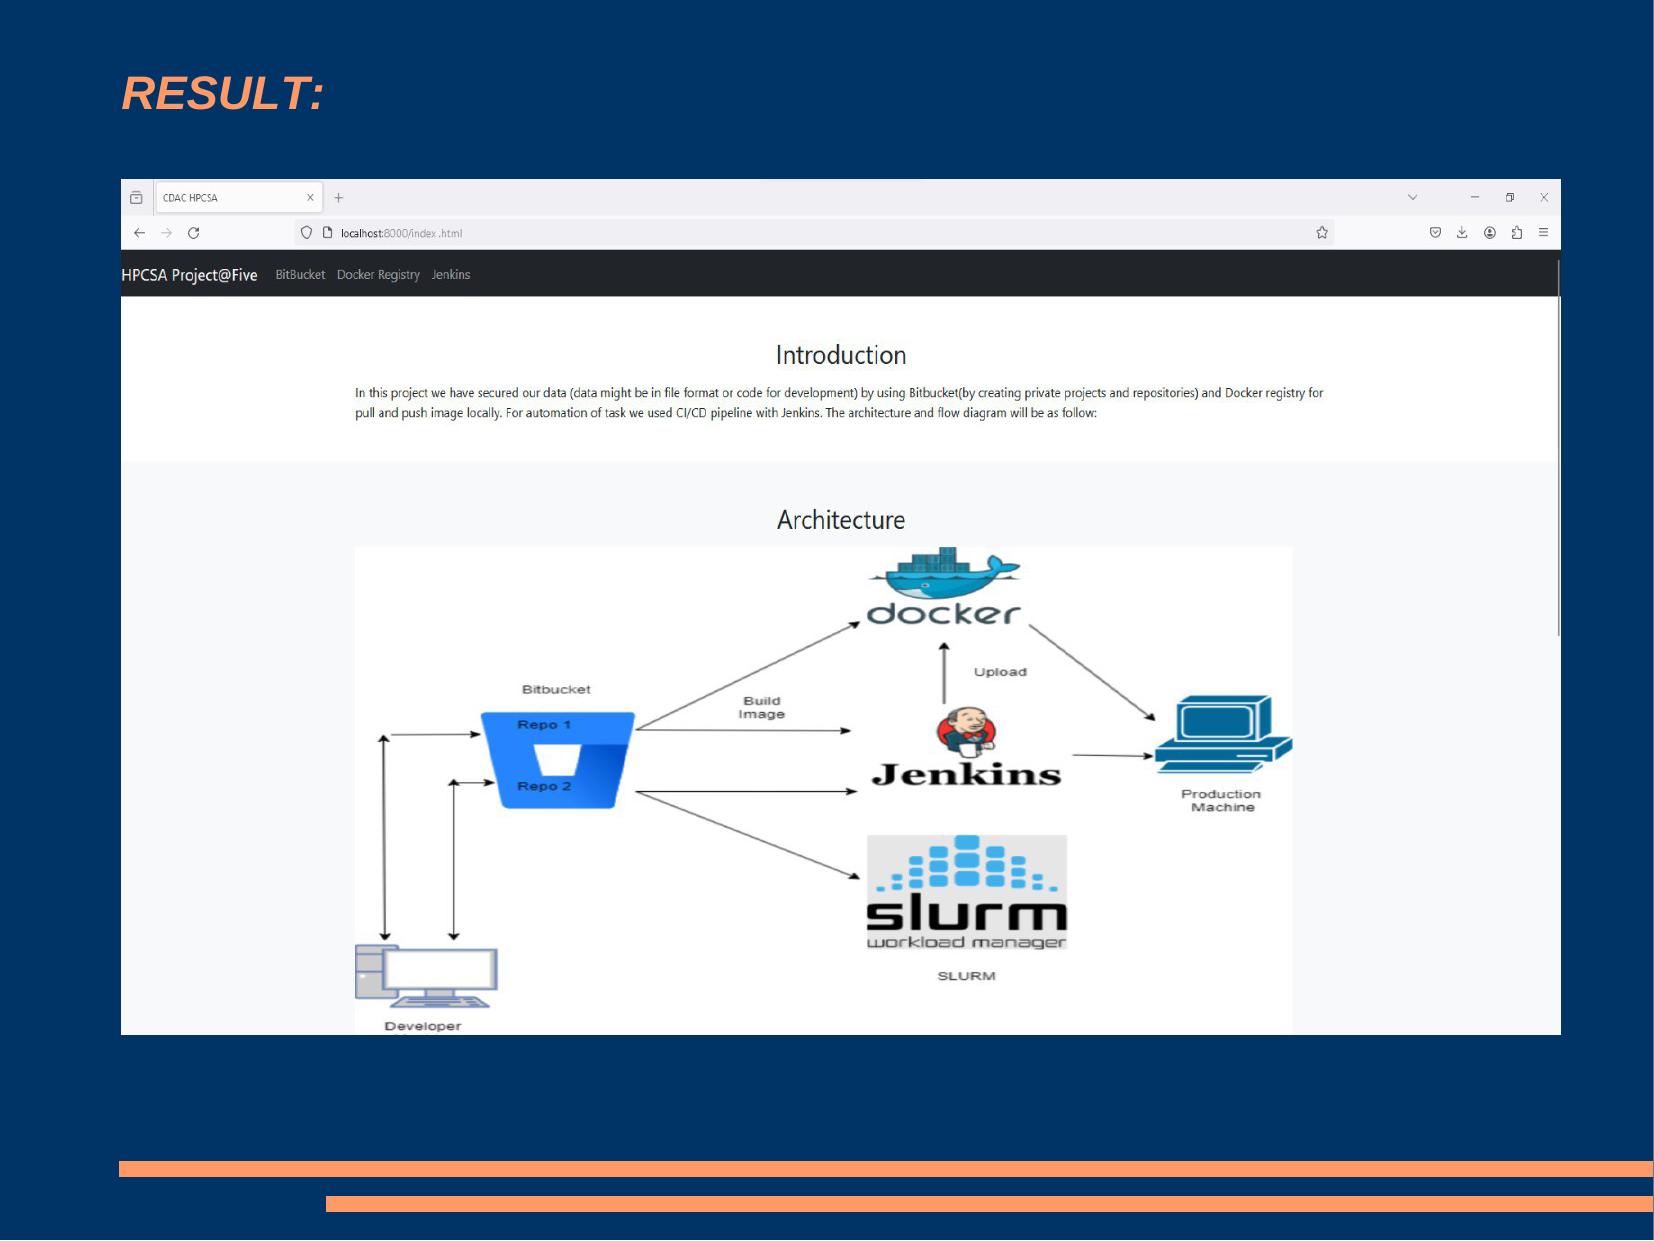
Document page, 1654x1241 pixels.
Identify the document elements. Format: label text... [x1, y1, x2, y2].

title RESULT: [121, 0, 1534, 179]
picture [121, 180, 1561, 1036]
